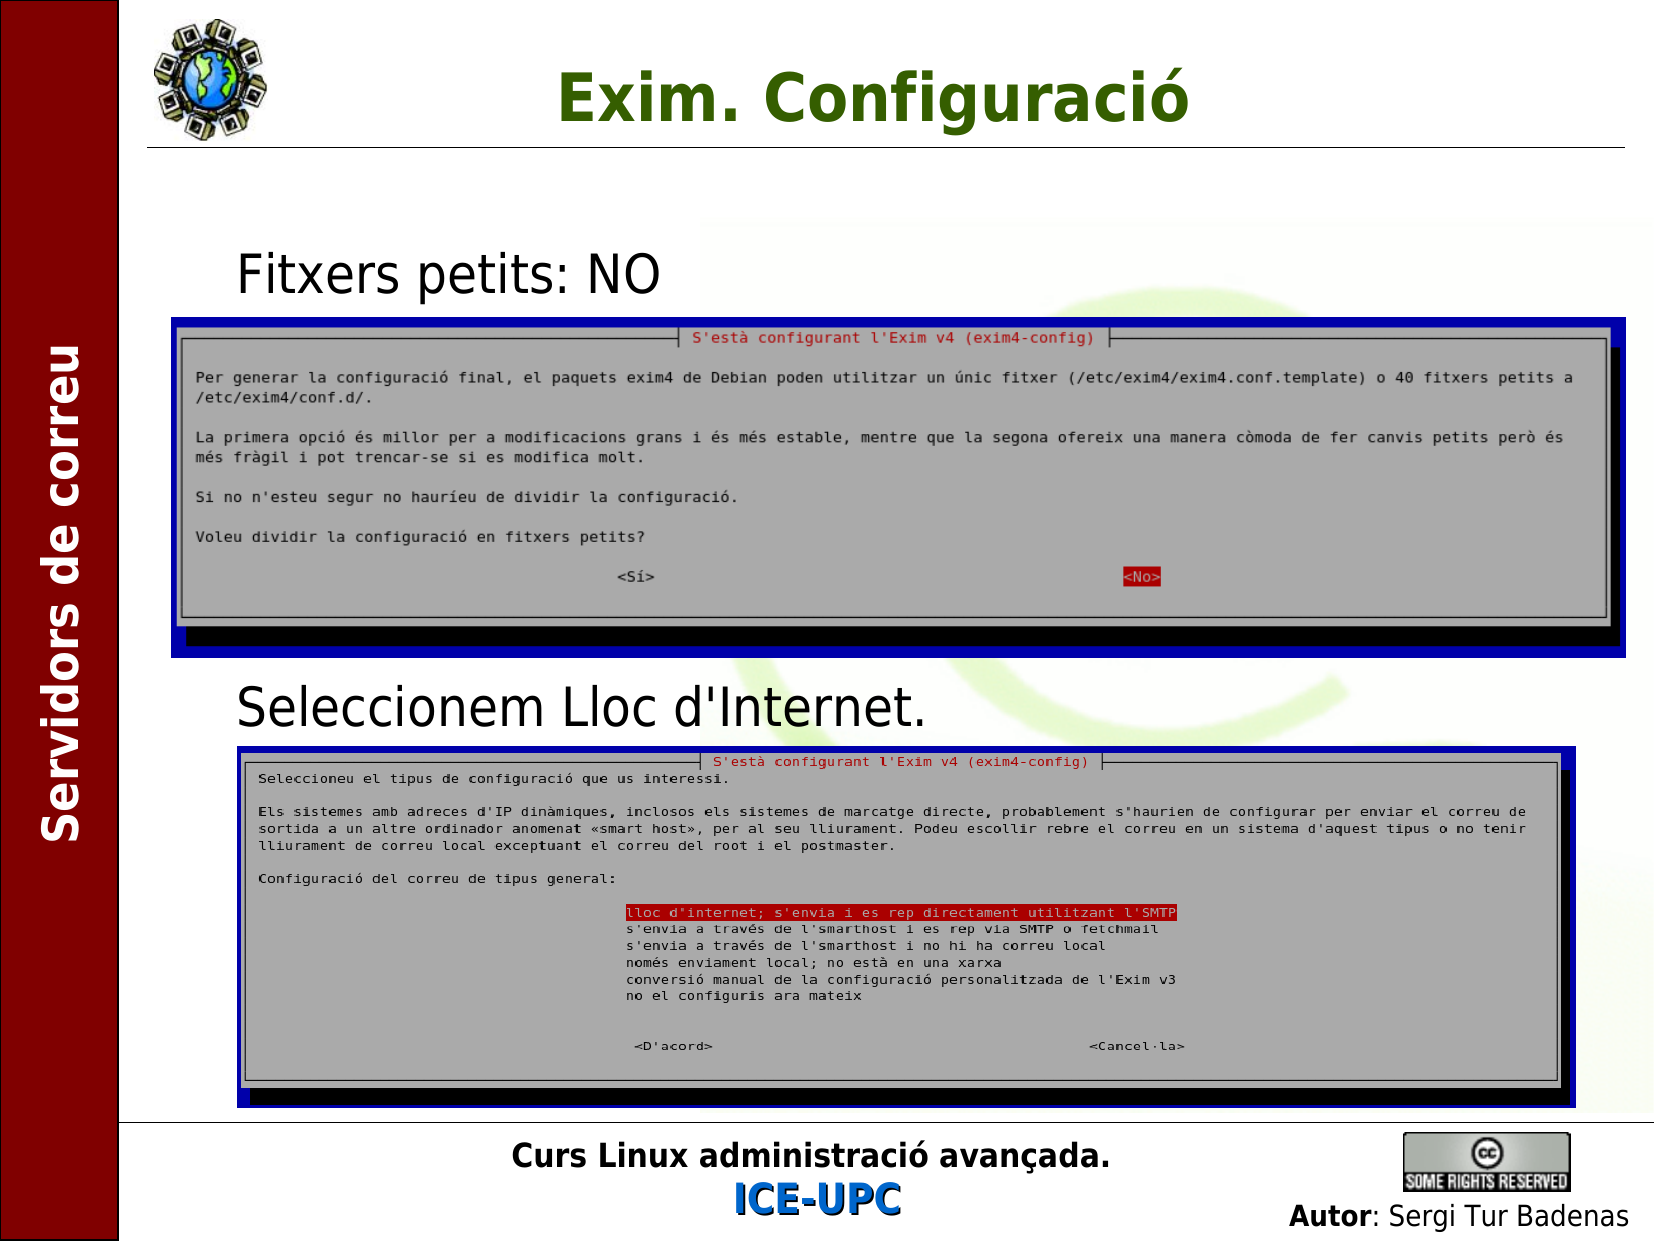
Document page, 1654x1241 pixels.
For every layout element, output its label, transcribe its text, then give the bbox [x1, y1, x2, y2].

picture [154, 19, 268, 56]
picture [237, 217, 1654, 1113]
title Exim. Configuració [129, 56, 1619, 141]
picture [1403, 1132, 1571, 1192]
list Fitxers petits: NO Seleccionem Lloc d'Internet. [141, 242, 1630, 1078]
picture [171, 317, 1626, 658]
